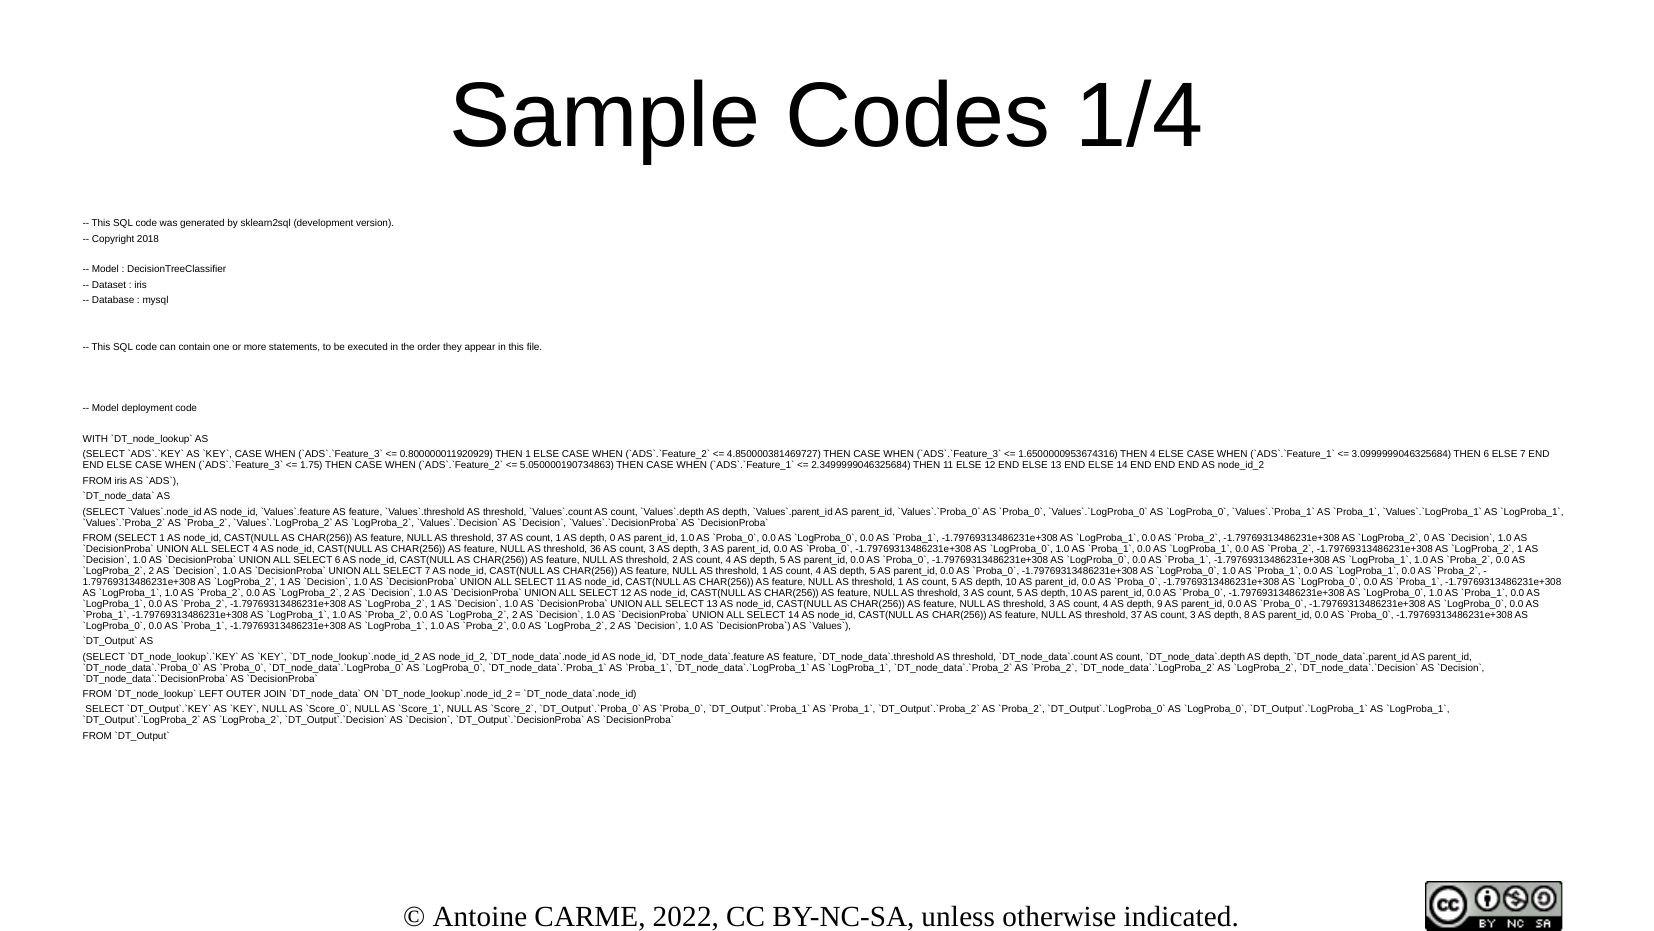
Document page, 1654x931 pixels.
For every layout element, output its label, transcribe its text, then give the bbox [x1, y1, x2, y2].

title Sample Codes 1/4 [82, 37, 1571, 193]
list -- This SQL code was generated by sklearn2sql (development version). -- Copyright 2018 -- Model : DecisionTreeClassifier -- Dataset : iris -- Database : mysql -- This SQL code can contain one or more statements, to be executed in the order they appear in this file. -- Model deployment code WITH `DT_node_lookup` AS (SELECT `ADS`.`KEY` AS `KEY`, CASE WHEN (`ADS`.`Feature_3` <= 0.800000011920929) THEN 1 ELSE CASE WHEN (`ADS`.`Feature_2` <= 4.850000381469727) THEN CASE WHEN (`ADS`.`Feature_3` <= 1.6500000953674316) THEN 4 ELSE CASE WHEN (`ADS`.`Feature_1` <= 3.0999999046325684) THEN 6 ELSE 7 END END ELSE CASE WHEN (`ADS`.`Feature_3` <= 1.75) THEN CASE WHEN (`ADS`.`Feature_2` <= 5.050000190734863) THEN CASE WHEN (`ADS`.`Feature_1` <= 2.3499999046325684) THEN 11 ELSE 12 END ELSE 13 END ELSE 14 END END END AS node_id_2 FROM iris AS `ADS`), `DT_node_data` AS (SELECT `Values`.node_id AS node_id, `Values`.feature AS feature, `Values`.threshold AS threshold, `Values`.count AS count, `Values`.depth AS depth, `Values`.parent_id AS parent_id, `Values`.`Proba_0` AS `Proba_0`, `Values`.`LogProba_0` AS `LogProba_0`, `Values`.`Proba_1` AS `Proba_1`, `Values`.`LogProba_1` AS `LogProba_1`, `Values`.`Proba_2` AS `Proba_2`, `Values`.`LogProba_2` AS `LogProba_2`, `Values`.`Decision` AS `Decision`, `Values`.`DecisionProba` AS `DecisionProba` FROM (SELECT 1 AS node_id, CAST(NULL AS CHAR(256)) AS feature, NULL AS threshold, 37 AS count, 1 AS depth, 0 AS parent_id, 1.0 AS `Proba_0`, 0.0 AS `LogProba_0`, 0.0 AS `Proba_1`, -1.79769313486231e+308 AS `LogProba_1`, 0.0 AS `Proba_2`, -1.79769313486231e+308 AS `LogProba_2`, 0 AS `Decision`, 1.0 AS `DecisionProba` UNION ALL SELECT 4 AS node_id, CAST(NULL AS CHAR(256)) AS feature, NULL AS threshold, 36 AS count, 3 AS depth, 3 AS parent_id, 0.0 AS `Proba_0`, -1.79769313486231e+308 AS `LogProba_0`, 1.0 AS `Proba_1`, 0.0 AS `LogProba_1`, 0.0 AS `Proba_2`, -1.79769313486231e+308 AS `LogProba_2`, 1 AS `Decision`, 1.0 AS `DecisionProba` UNION ALL SELECT 6 AS node_id, CAST(NULL AS CHAR(256)) AS feature, NULL AS threshold, 2 AS count, 4 AS depth, 5 AS parent_id, 0.0 AS `Proba_0`, -1.79769313486231e+308 AS `LogProba_0`, 0.0 AS `Proba_1`, -1.79769313486231e+308 AS `LogProba_1`, 1.0 AS `Proba_2`, 0.0 AS `LogProba_2`, 2 AS `Decision`, 1.0 AS `DecisionProba` UNION ALL SELECT 7 AS node_id, CAST(NULL AS CHAR(256)) AS feature, NULL AS threshold, 1 AS count, 4 AS depth, 5 AS parent_id, 0.0 AS `Proba_0`, -1.79769313486231e+308 AS `LogProba_0`, 1.0 AS `Proba_1`, 0.0 AS `LogProba_1`, 0.0 AS `Proba_2`, -1.79769313486231e+308 AS `LogProba_2`, 1 AS `Decision`, 1.0 AS `DecisionProba` UNION ALL SELECT 11 AS node_id, CAST(NULL AS CHAR(256)) AS feature, NULL AS threshold, 1 AS count, 5 AS depth, 10 AS parent_id, 0.0 AS `Proba_0`, -1.79769313486231e+308 AS `LogProba_0`, 0.0 AS `Proba_1`, -1.79769313486231e+308 AS `LogProba_1`, 1.0 AS `Proba_2`, 0.0 AS `LogProba_2`, 2 AS `Decision`, 1.0 AS `DecisionProba` UNION ALL SELECT 12 AS node_id, CAST(NULL AS CHAR(256)) AS feature, NULL AS threshold, 3 AS count, 5 AS depth, 10 AS parent_id, 0.0 AS `Proba_0`, -1.79769313486231e+308 AS `LogProba_0`, 1.0 AS `Proba_1`, 0.0 AS `LogProba_1`, 0.0 AS `Proba_2`, -1.79769313486231e+308 AS `LogProba_2`, 1 AS `Decision`, 1.0 AS `DecisionProba` UNION ALL SELECT 13 AS node_id, CAST(NULL AS CHAR(256)) AS feature, NULL AS threshold, 3 AS count, 4 AS depth, 9 AS parent_id, 0.0 AS `Proba_0`, -1.79769313486231e+308 AS `LogProba_0`, 0.0 AS `Proba_1`, -1.79769313486231e+308 AS `LogProba_1`, 1.0 AS `Proba_2`, 0.0 AS `LogProba_2`, 2 AS `Decision`, 1.0 AS `DecisionProba` UNION ALL SELECT 14 AS node_id, CAST(NULL AS CHAR(256)) AS feature, NULL AS threshold, 37 AS count, 3 AS depth, 8 AS parent_id, 0.0 AS `Proba_0`, -1.79769313486231e+308 AS `LogProba_0`, 0.0 AS `Proba_1`, -1.79769313486231e+308 AS `LogProba_1`, 1.0 AS `Proba_2`, 0.0 AS `LogProba_2`, 2 AS `Decision`, 1.0 AS `DecisionProba`) AS `Values`), `DT_Output` AS (SELECT `DT_node_lookup`.`KEY` AS `KEY`, `DT_node_lookup`.node_id_2 AS node_id_2, `DT_node_data`.node_id AS node_id, `DT_node_data`.feature AS feature, `DT_node_data`.threshold AS threshold, `DT_node_data`.count AS count, `DT_node_data`.depth AS depth, `DT_node_data`.parent_id AS parent_id, `DT_node_data`.`Proba_0` AS `Proba_0`, `DT_node_data`.`LogProba_0` AS `LogProba_0`, `DT_node_data`.`Proba_1` AS `Proba_1`, `DT_node_data`.`LogProba_1` AS `LogProba_1`, `DT_node_data`.`Proba_2` AS `Proba_2`, `DT_node_data`.`LogProba_2` AS `LogProba_2`, `DT_node_data`.`Decision` AS `Decision`, `DT_node_data`.`DecisionProba` AS `DecisionProba` FROM `DT_node_lookup` LEFT OUTER JOIN `DT_node_data` ON `DT_node_lookup`.node_id_2 = `DT_node_data`.node_id) SELECT `DT_Output`.`KEY` AS `KEY`, NULL AS `Score_0`, NULL AS `Score_1`, NULL AS `Score_2`, `DT_Output`.`Proba_0` AS `Proba_0`, `DT_Output`.`Proba_1` AS `Proba_1`, `DT_Output`.`Proba_2` AS `Proba_2`, `DT_Output`.`LogProba_0` AS `LogProba_0`, `DT_Output`.`LogProba_1` AS `LogProba_1`, `DT_Output`.`LogProba_2` AS `LogProba_2`, `DT_Output`.`Decision` AS `Decision`, `DT_Output`.`DecisionProba` AS `DecisionProba` FROM `DT_Output` [82, 217, 1571, 758]
picture [1425, 881, 1563, 931]
